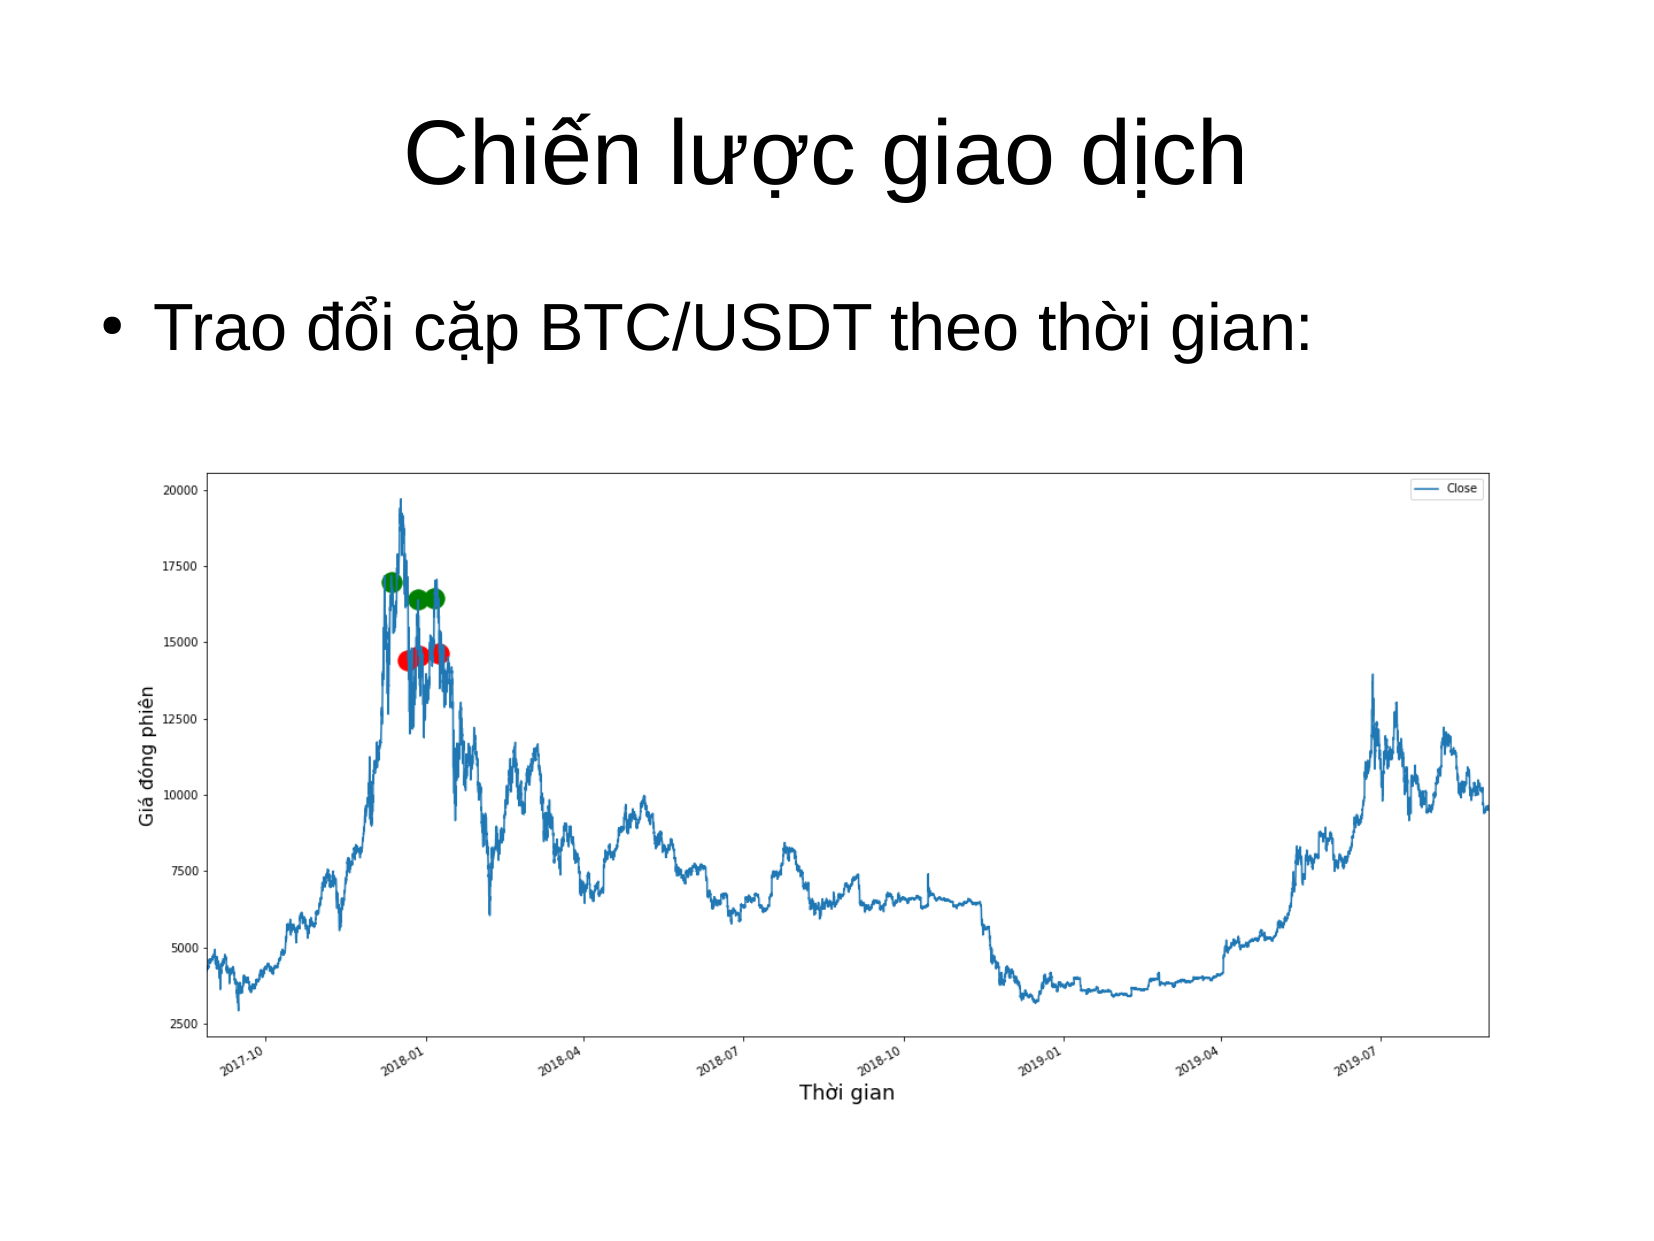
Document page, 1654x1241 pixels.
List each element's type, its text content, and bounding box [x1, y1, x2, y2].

list Trao đổi cặp BTC/USDT theo thời gian: [82, 290, 1571, 1010]
title Chiến lược giao dịch [82, 49, 1571, 257]
picture [0, 374, 1654, 1202]
